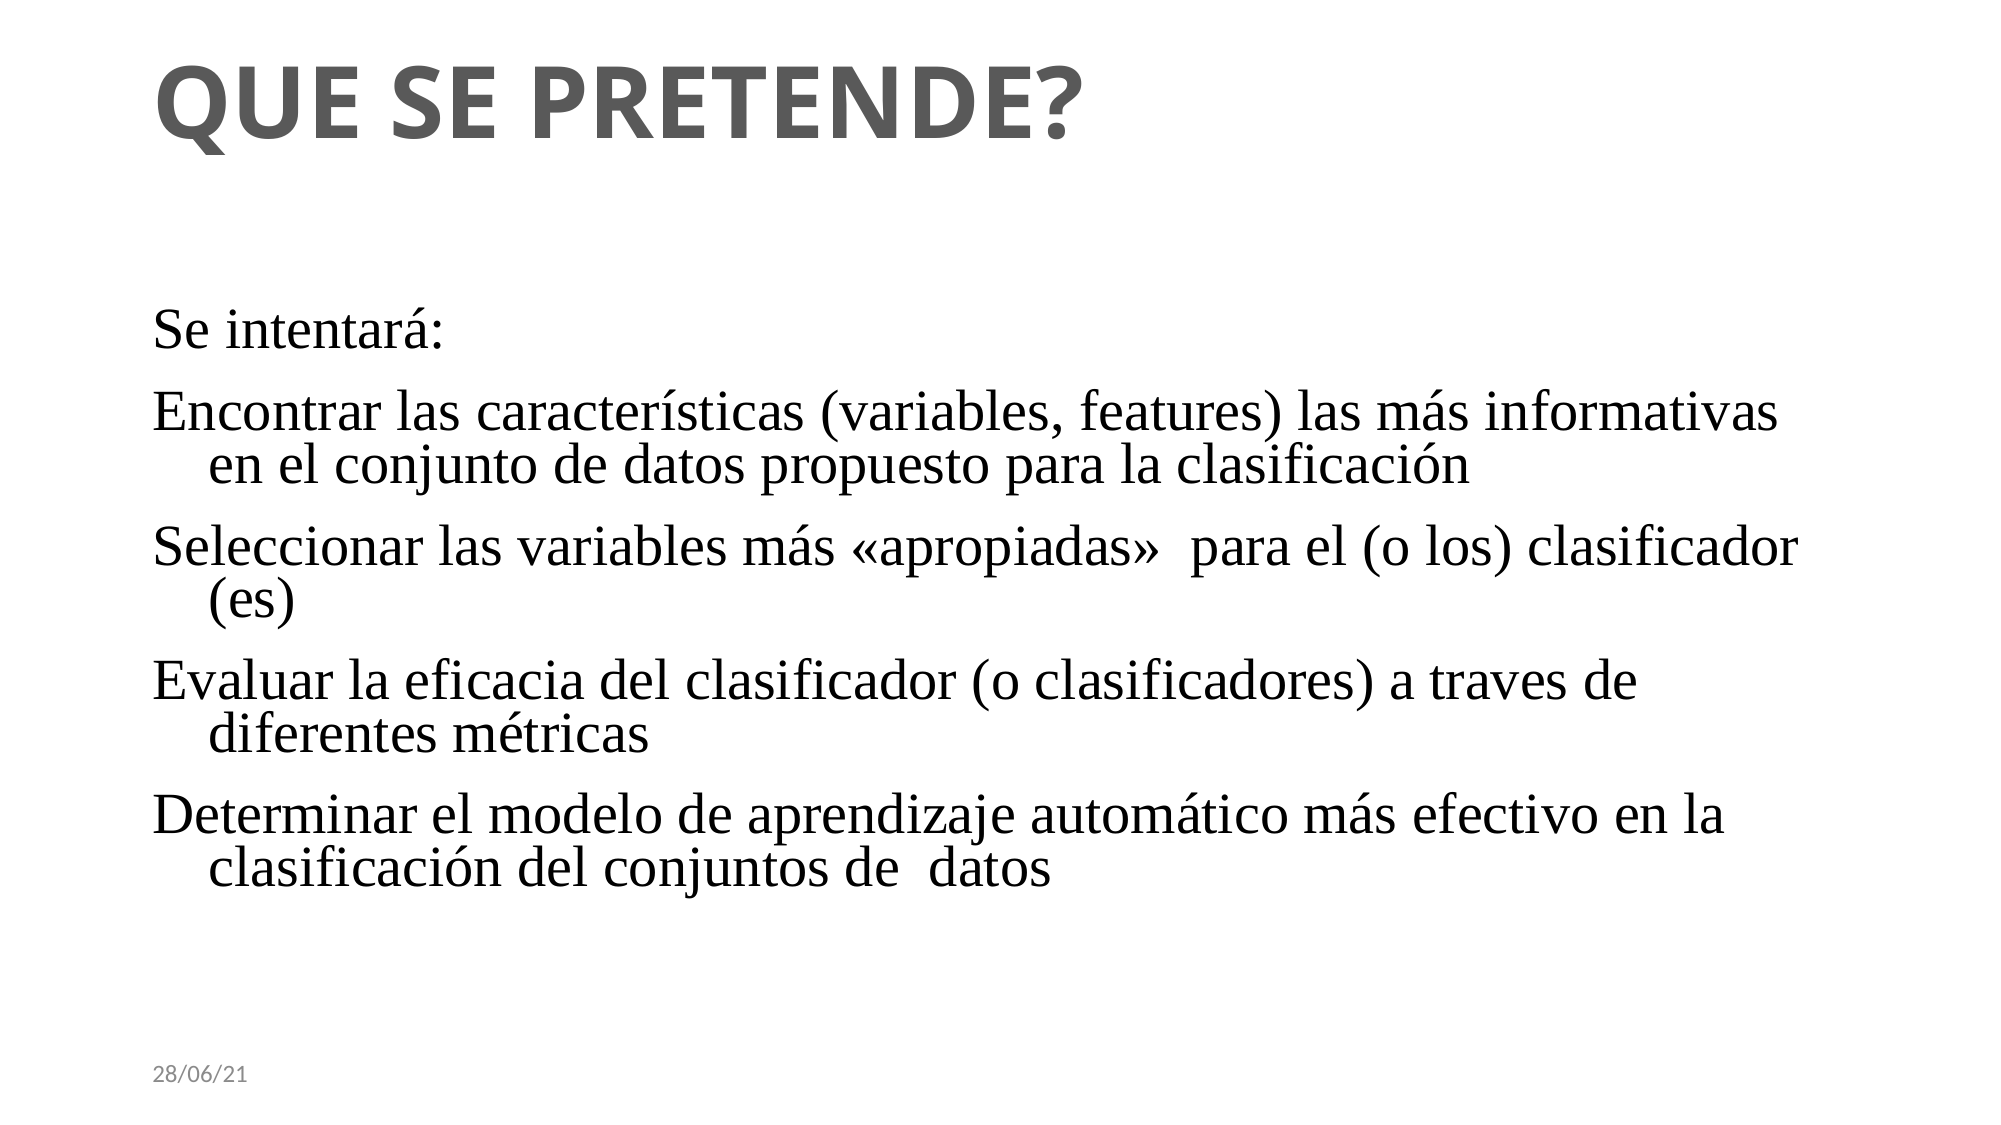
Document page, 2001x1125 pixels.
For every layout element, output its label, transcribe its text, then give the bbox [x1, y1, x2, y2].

list Se intentará: Encontrar las características (variables, features) las más informativas en el conjunto de datos propuesto para la clasificación Seleccionar las variables más «apropiadas» para el (o los) clasificador (es) Evaluar la eficacia del clasificador (o clasificadores) a traves de diferentes métricas Determinar el modelo de aprendizaje automático más efectivo en la clasificación del conjuntos de datos [137, 299, 1863, 1013]
text_box 28/06/21 [137, 1042, 588, 1103]
title QUE SE PRETENDE? [137, 59, 1863, 278]
